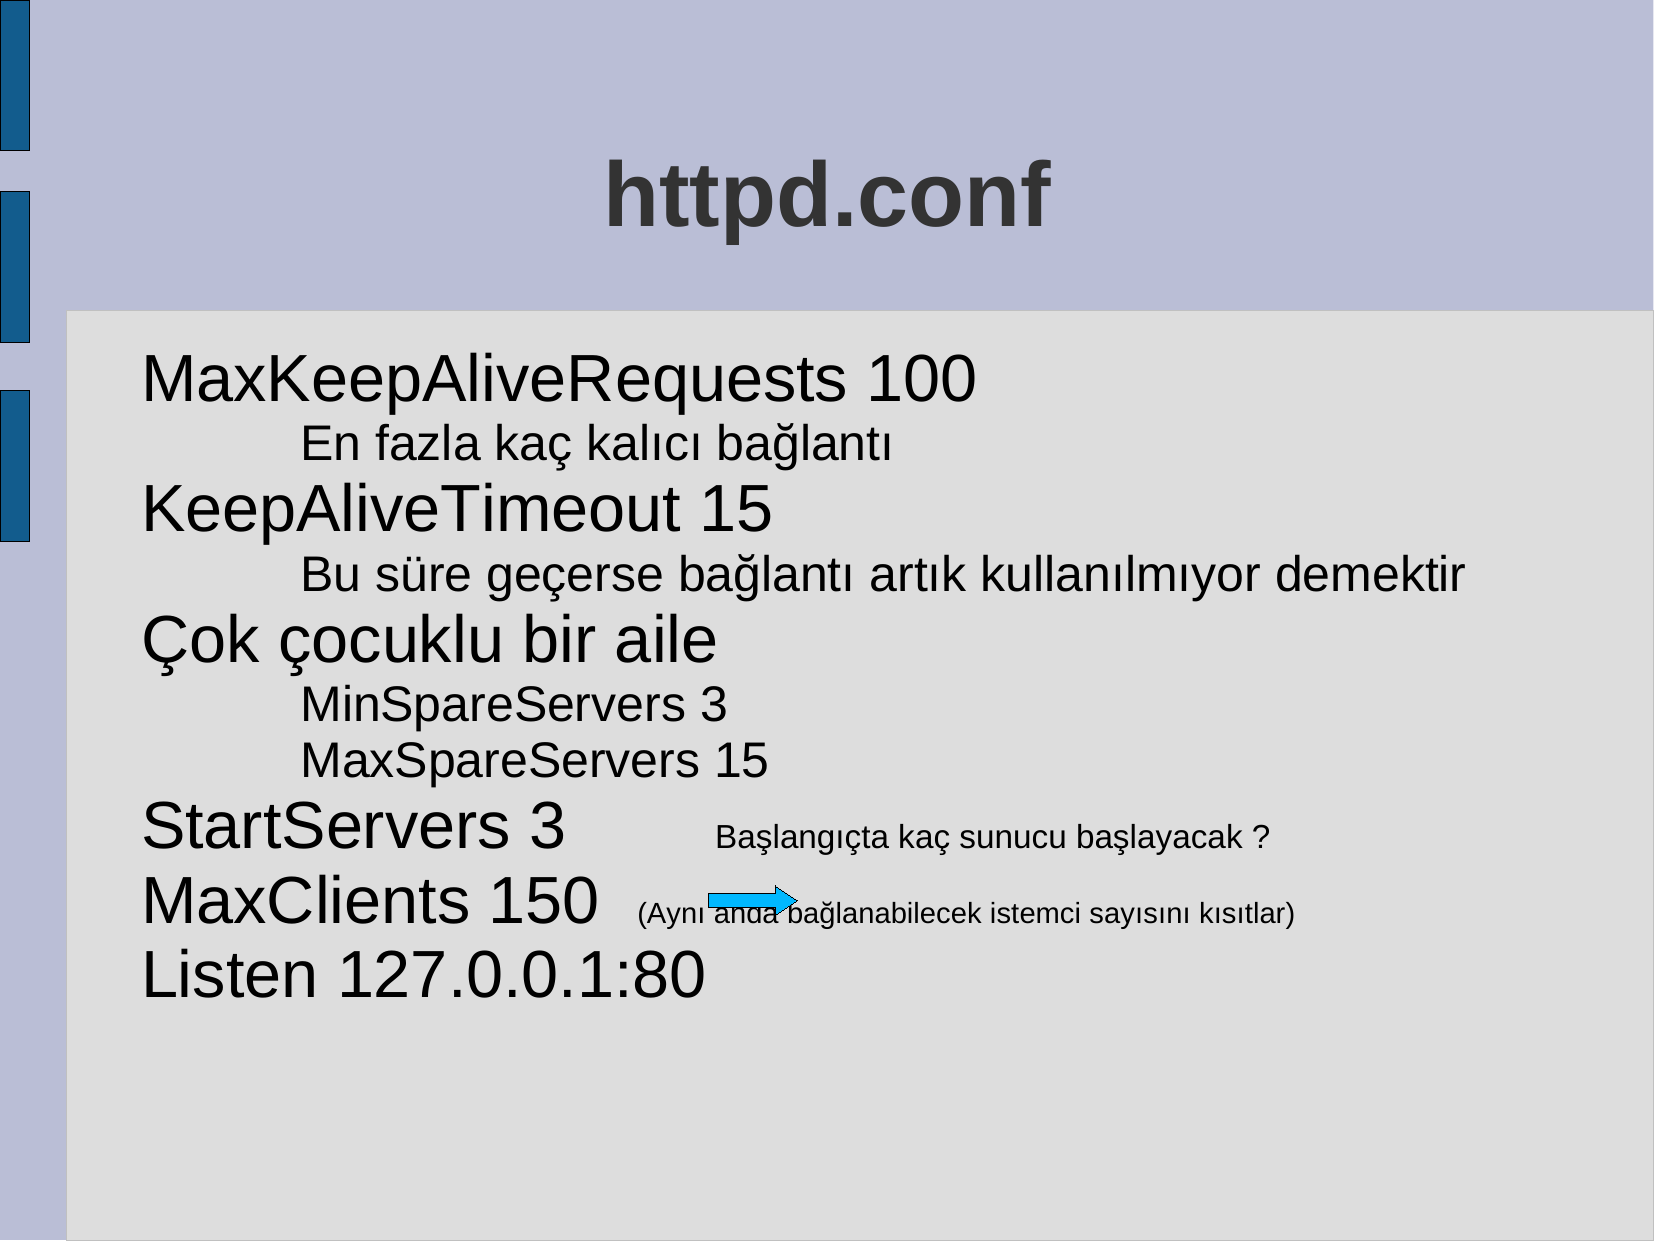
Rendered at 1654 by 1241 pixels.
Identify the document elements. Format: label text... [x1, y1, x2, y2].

list MaxKeepAliveRequests 100 En fazla kaç kalıcı bağlantı KeepAliveTimeout 15 Bu süre geçerse bağlantı artık kullanılmıyor demektir Çok çocuklu bir aile MinSpareServers 3 MaxSpareServers 15 StartServers 3 Başlangıçta kaç sunucu başlayacak ? MaxClients 150 (Aynı anda bağlanabilecek istemci sayısını kısıtlar) Listen 127.0.0.1:80 [123, 340, 1536, 1211]
title httpd.conf [121, 91, 1534, 299]
text_box [708, 885, 798, 916]
